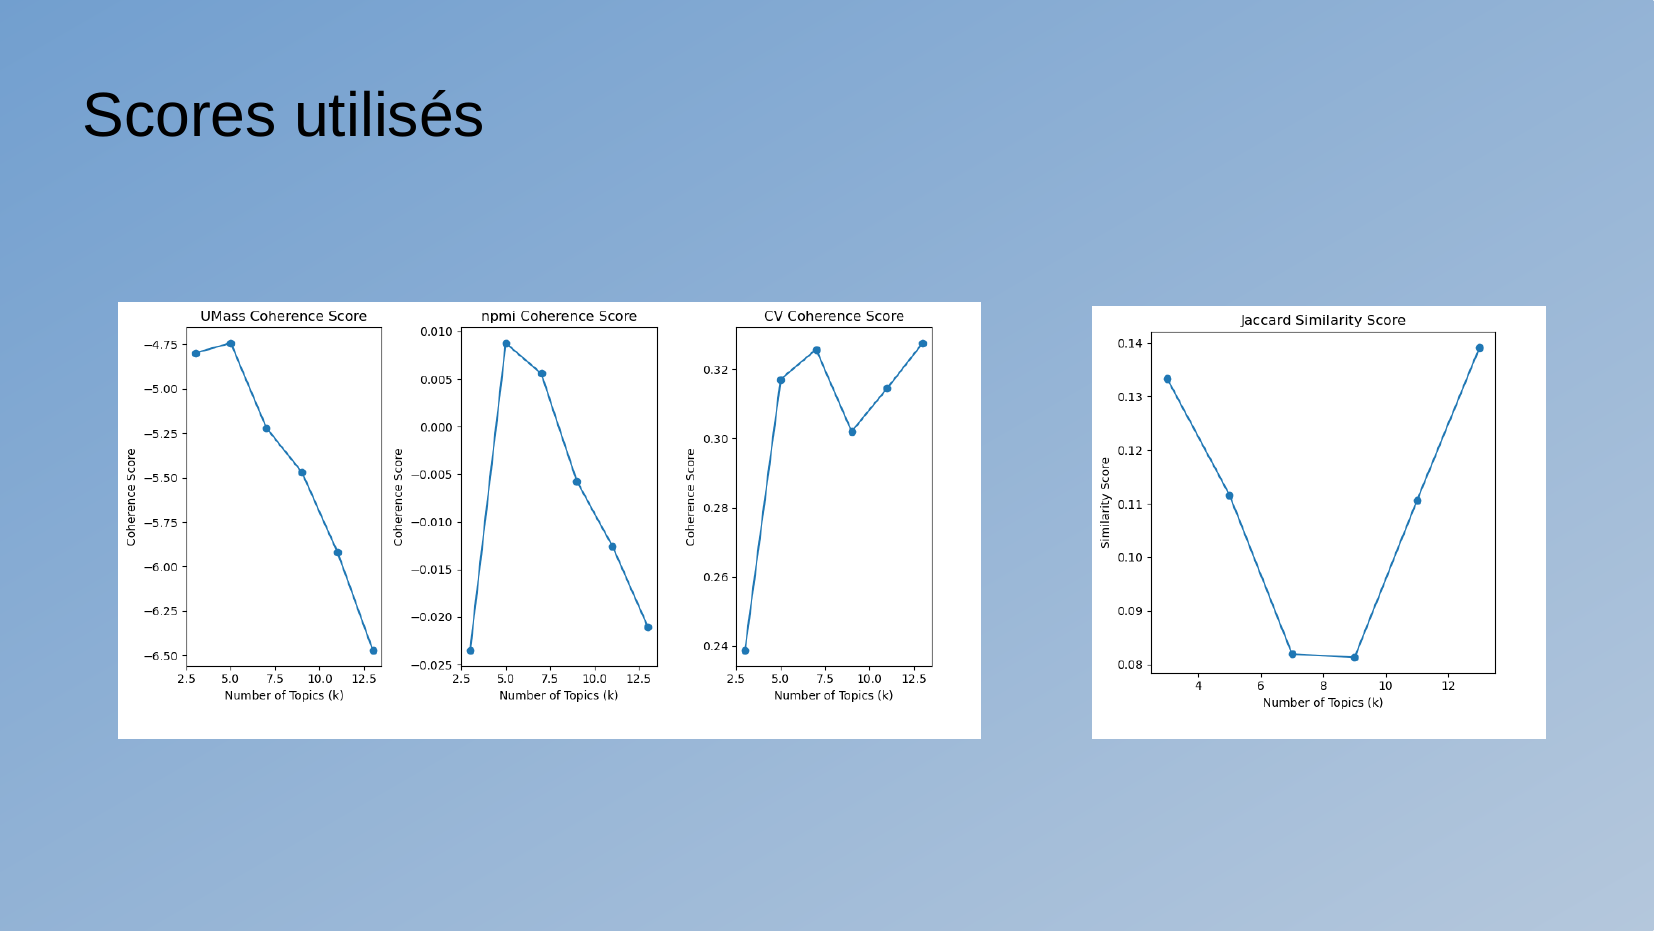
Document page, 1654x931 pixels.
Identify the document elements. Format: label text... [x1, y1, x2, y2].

title Scores utilisés [82, 37, 1571, 193]
picture [118, 302, 981, 739]
picture [1092, 306, 1546, 739]
